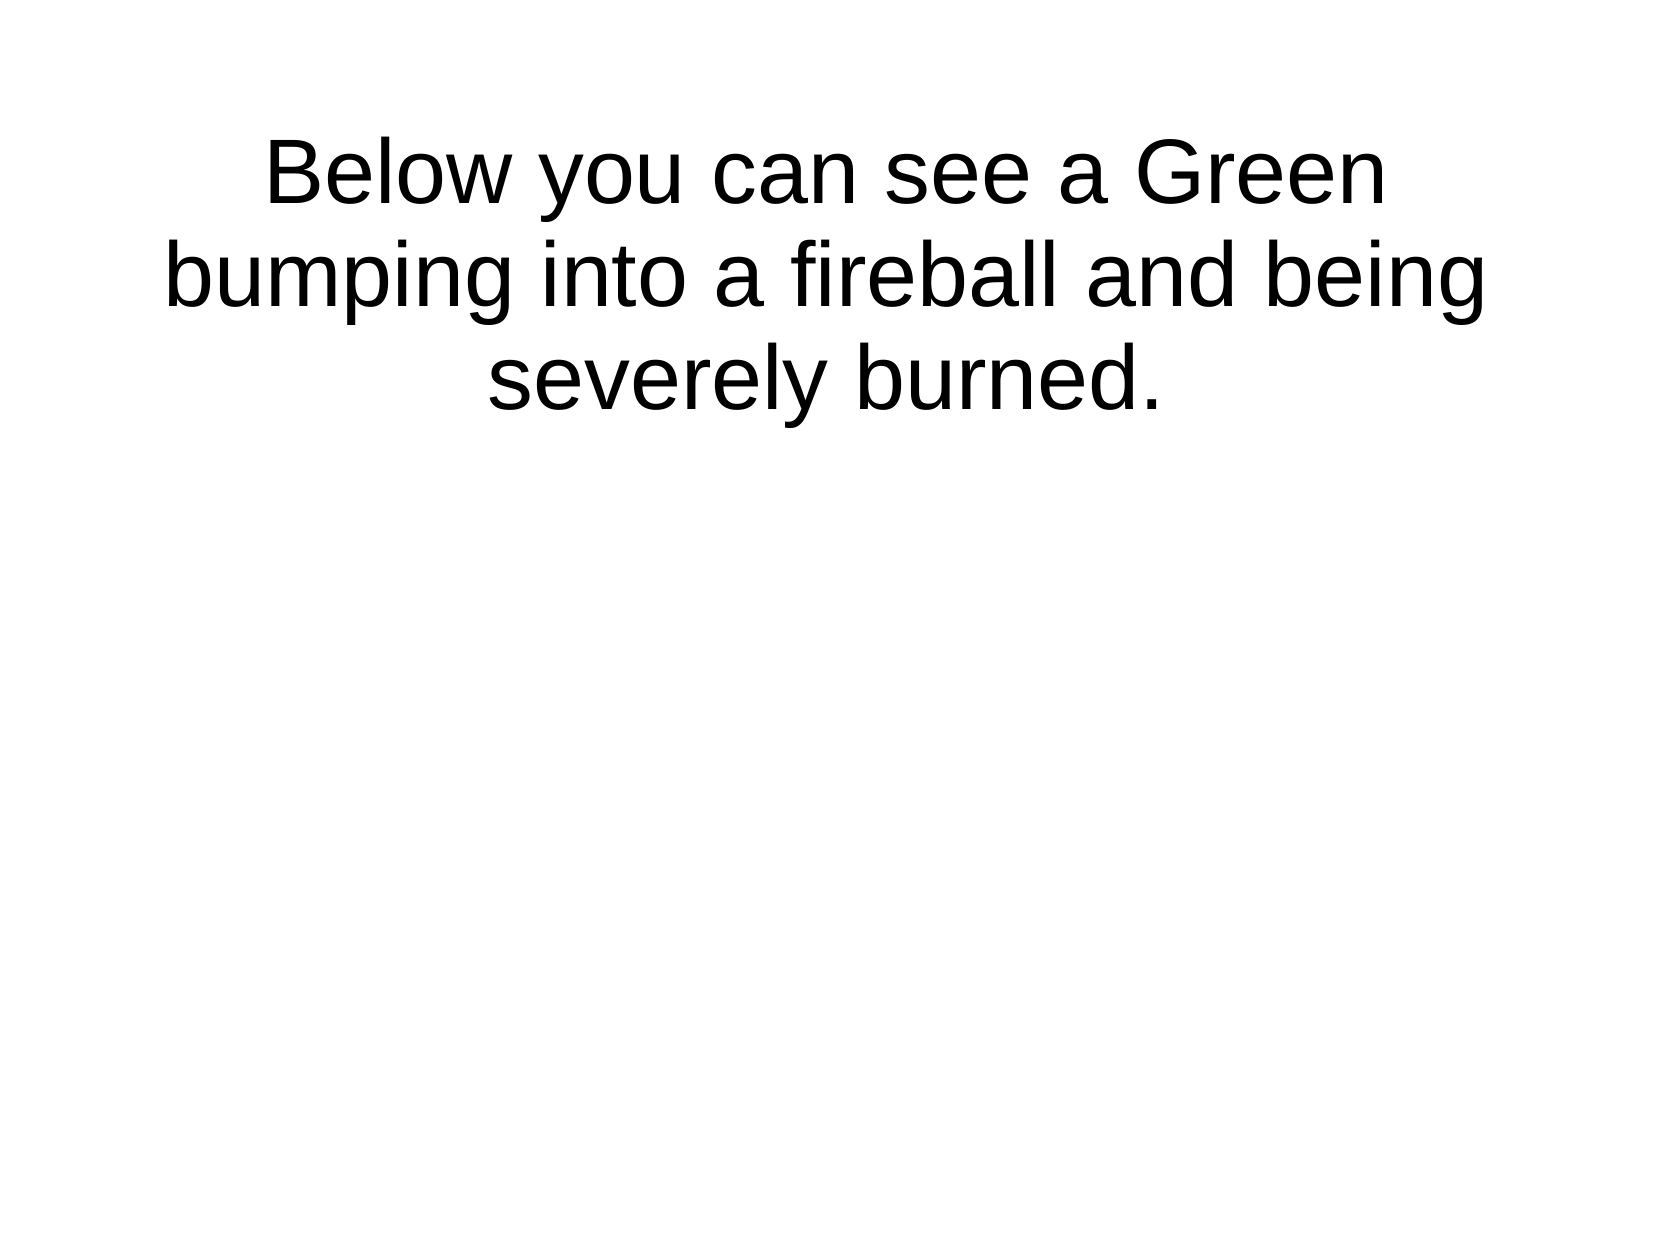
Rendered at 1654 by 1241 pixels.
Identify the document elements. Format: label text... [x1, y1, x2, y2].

title Below you can see a Green bumping into a fireball and being severely burned. [82, 121, 1571, 1126]
